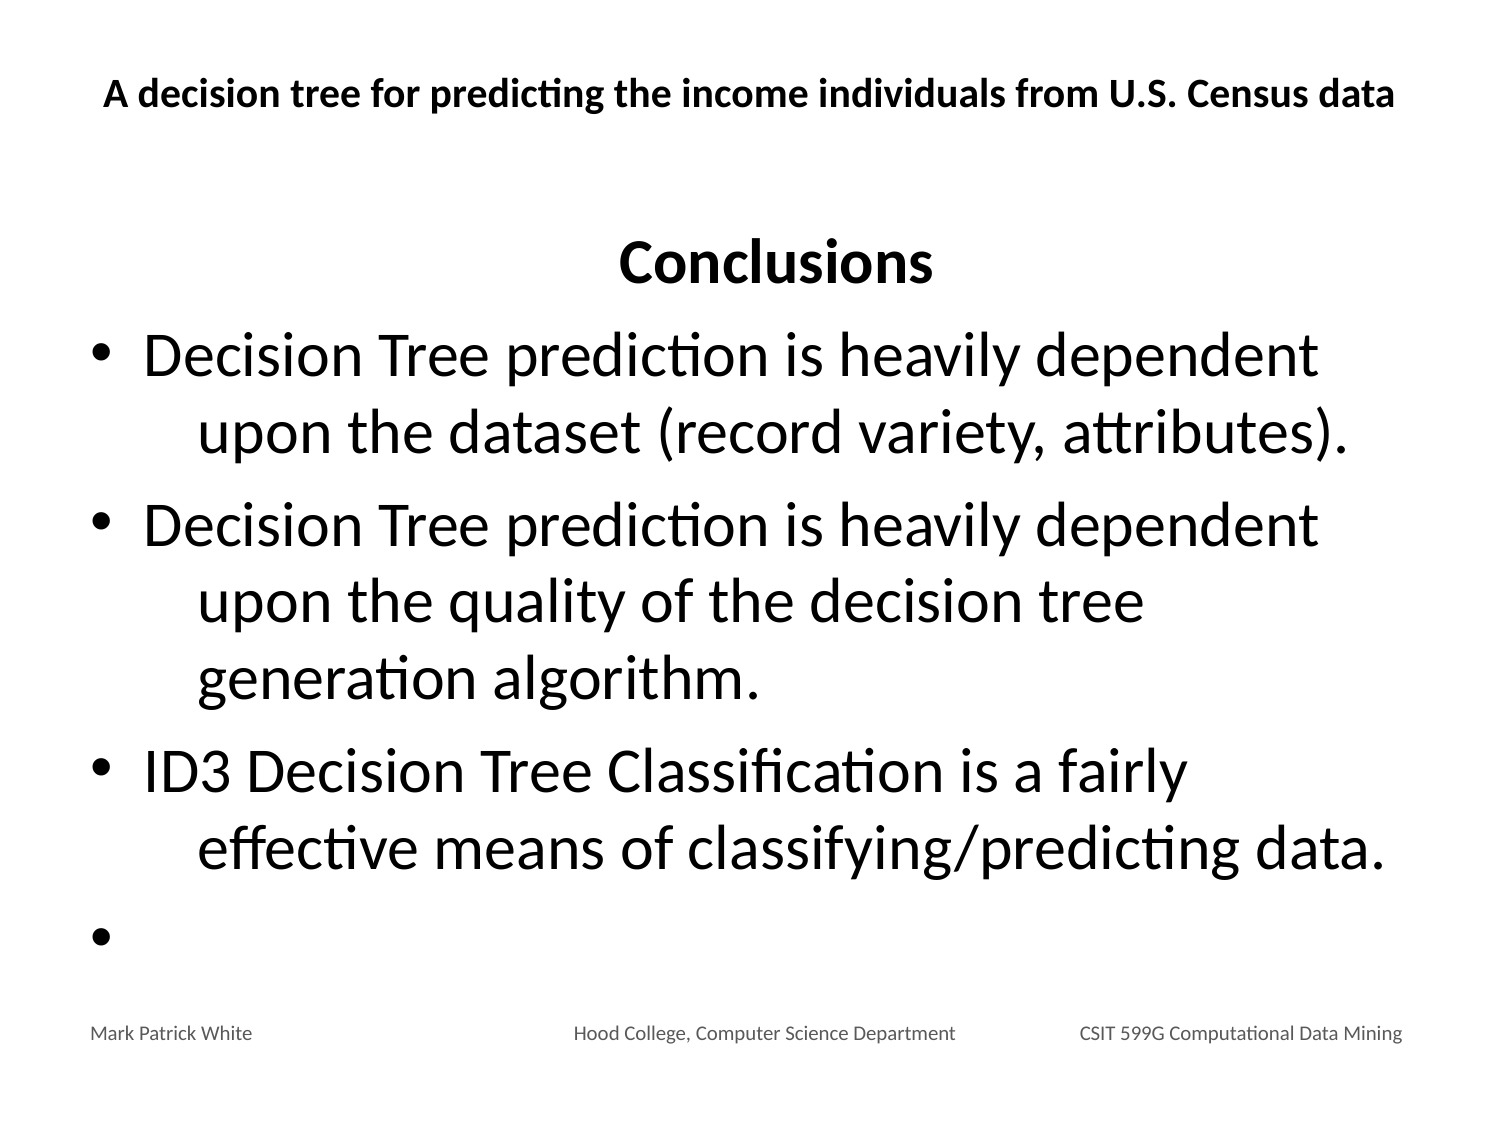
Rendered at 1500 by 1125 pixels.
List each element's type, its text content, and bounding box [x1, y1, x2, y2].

list Conclusions Decision Tree prediction is heavily dependent upon the dataset (record variety, attributes). Decision Tree prediction is heavily dependent upon the quality of the decision tree generation algorithm. ID3 Decision Tree Classification is a fairly effective means of classifying/predicting data. [75, 212, 1426, 950]
text_box Mark Patrick White Hood College, Computer Science Department CSIT 599G Computational Data Mining [75, 1012, 1426, 1053]
title A decision tree for predicting the income individuals from U.S. Census data [75, 45, 1426, 138]
